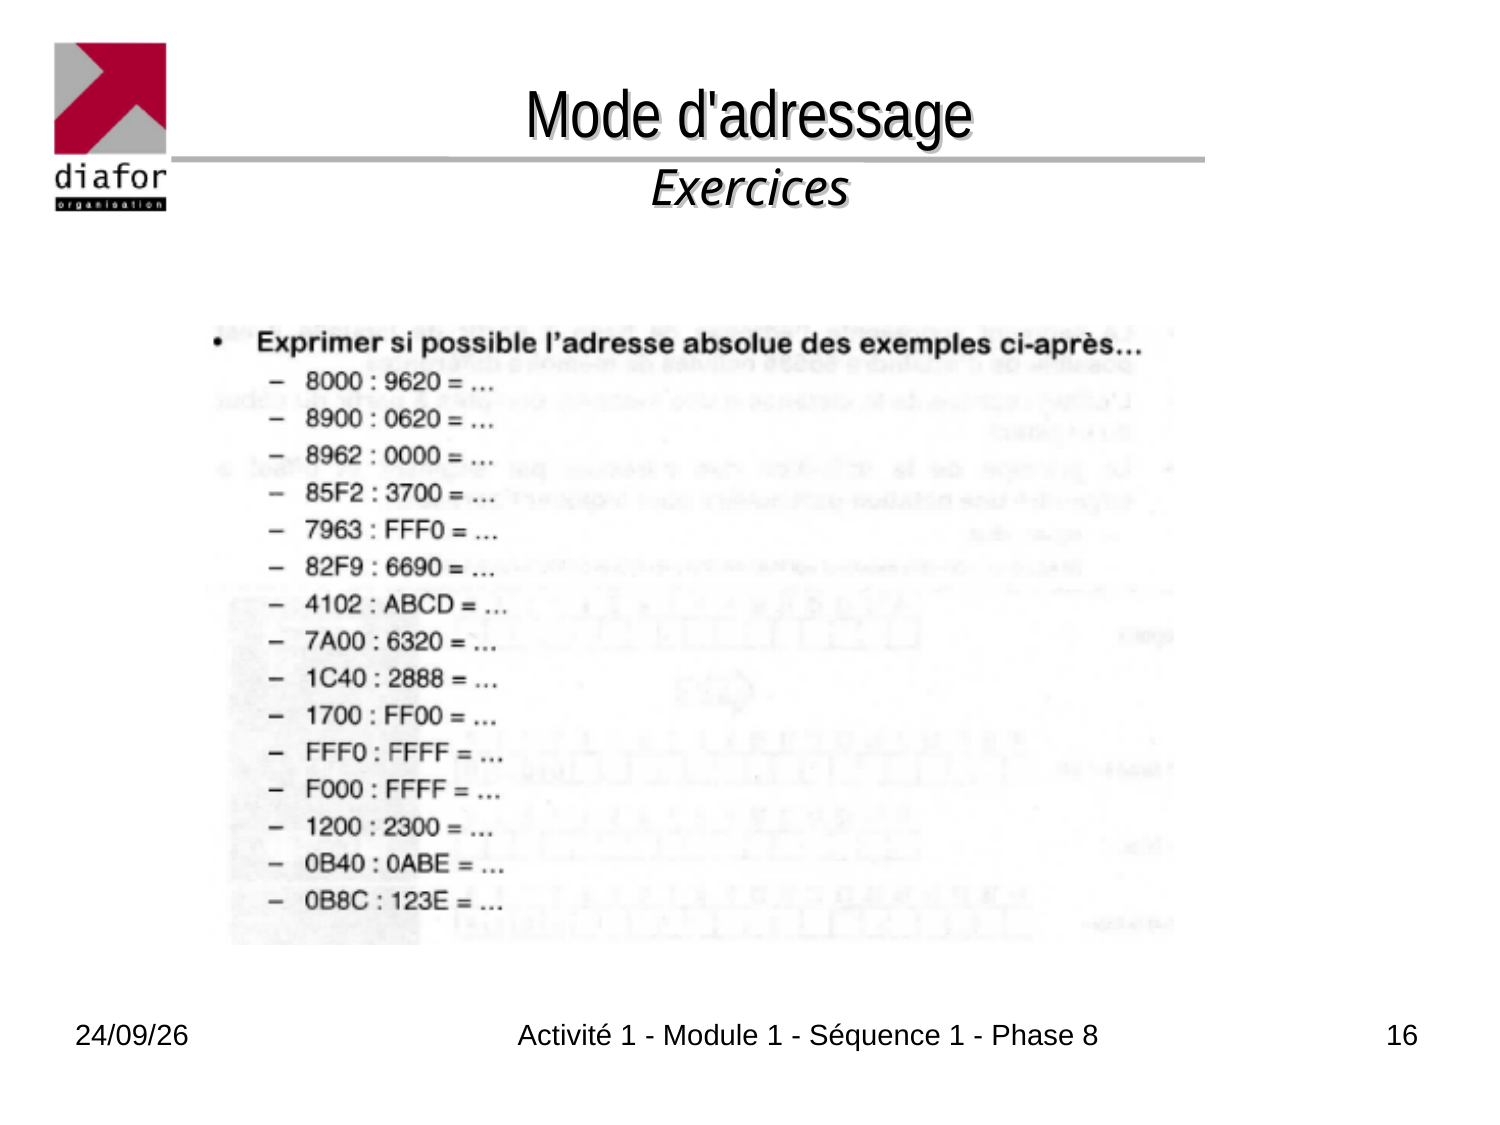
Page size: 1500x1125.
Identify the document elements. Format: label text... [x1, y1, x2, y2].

picture [53, 42, 168, 213]
picture [206, 325, 1174, 945]
title Mode d'adressage Exercices [75, 45, 1426, 250]
